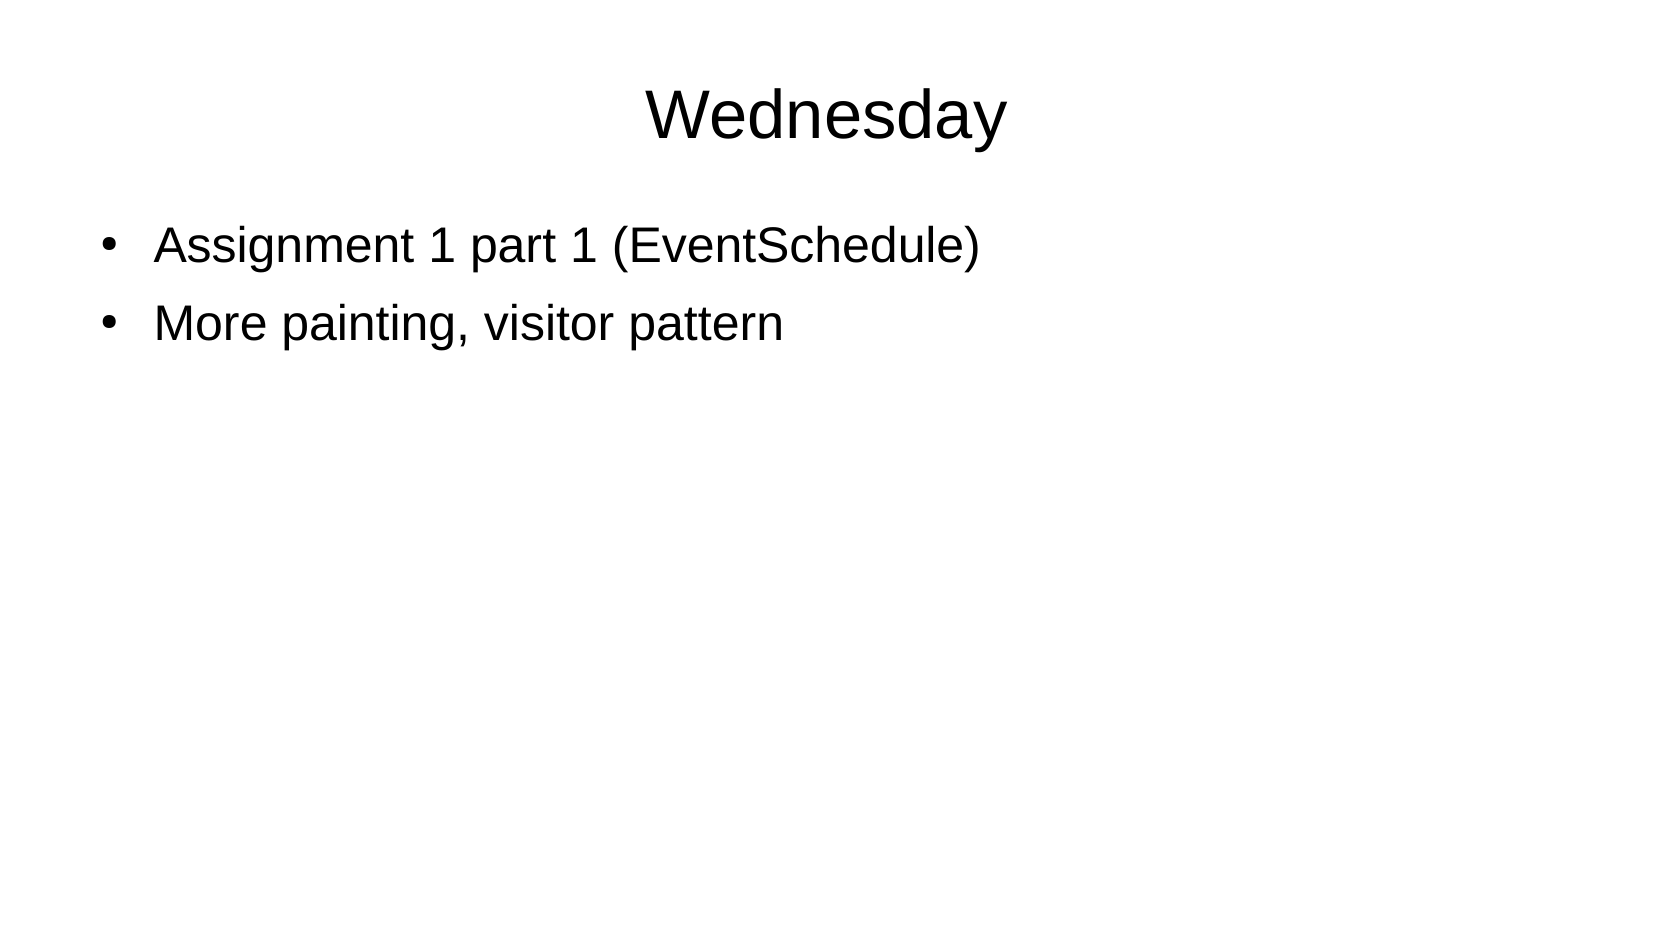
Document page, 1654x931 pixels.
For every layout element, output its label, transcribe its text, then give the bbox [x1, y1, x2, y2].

list Assignment 1 part 1 (EventSchedule) More painting, visitor pattern [82, 217, 1571, 758]
title Wednesday [82, 37, 1571, 193]
